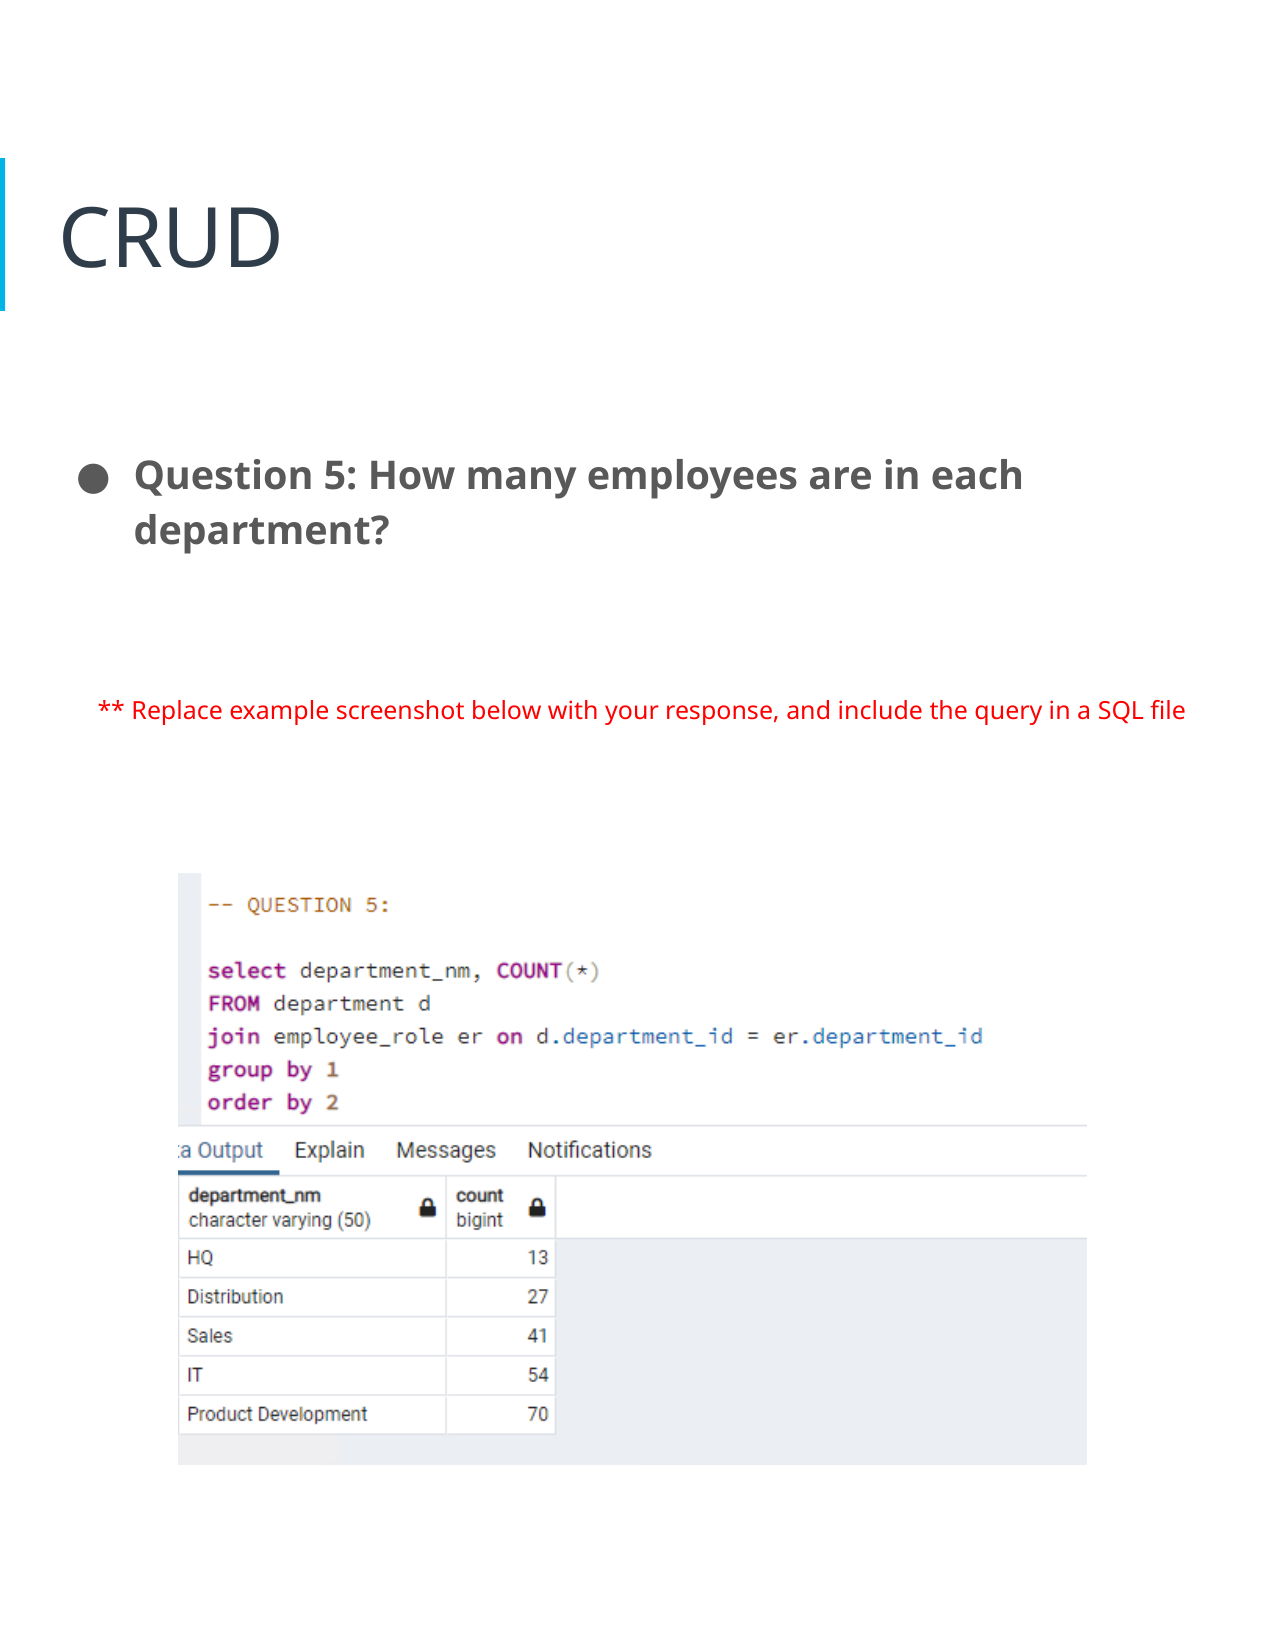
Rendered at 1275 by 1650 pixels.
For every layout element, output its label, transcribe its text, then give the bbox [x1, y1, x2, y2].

picture [178, 873, 1087, 1465]
title CRUD [43, 142, 1232, 327]
list Question 5: How many employees are in each department? ** Replace example screenshot below with your response, and include the query in a SQL file [43, 347, 1232, 1616]
